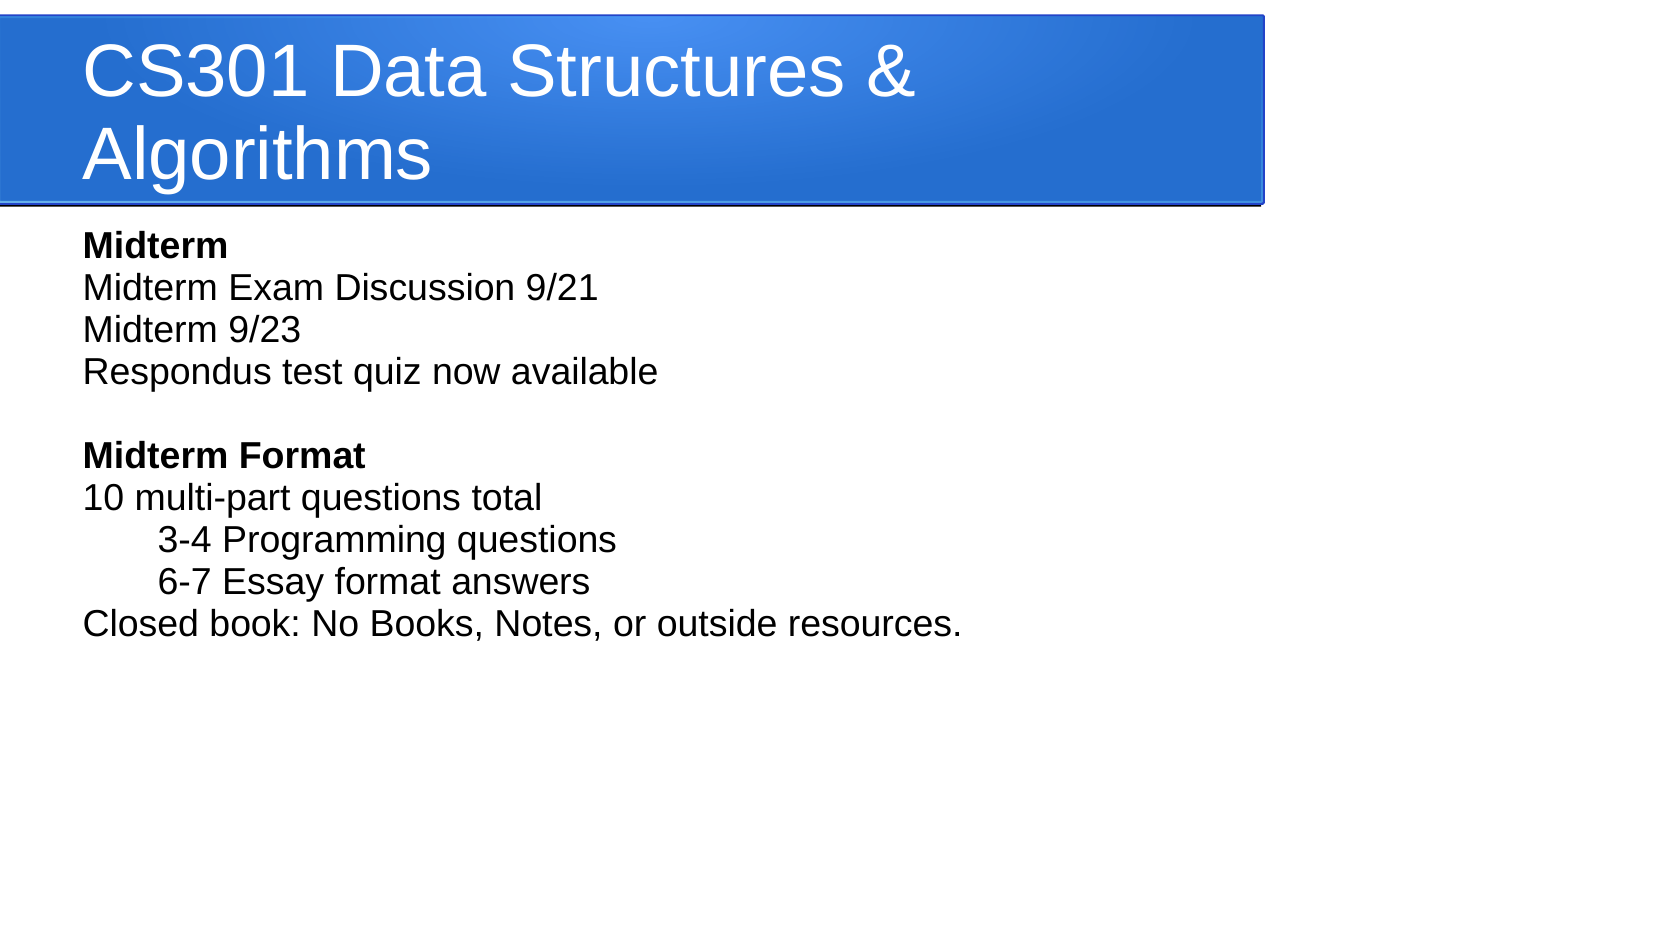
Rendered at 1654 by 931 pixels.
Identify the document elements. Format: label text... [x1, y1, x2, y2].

title CS301 Data Structures & Algorithms [82, 29, 1235, 196]
subtitle Midterm Midterm Exam Discussion 9/21 Midterm 9/23 Respondus test quiz now available Midterm Format 10 multi-part questions total 3-4 Programming questions 6-7 Essay format answers Closed book: No Books, Notes, or outside resources. [82, 224, 1096, 823]
